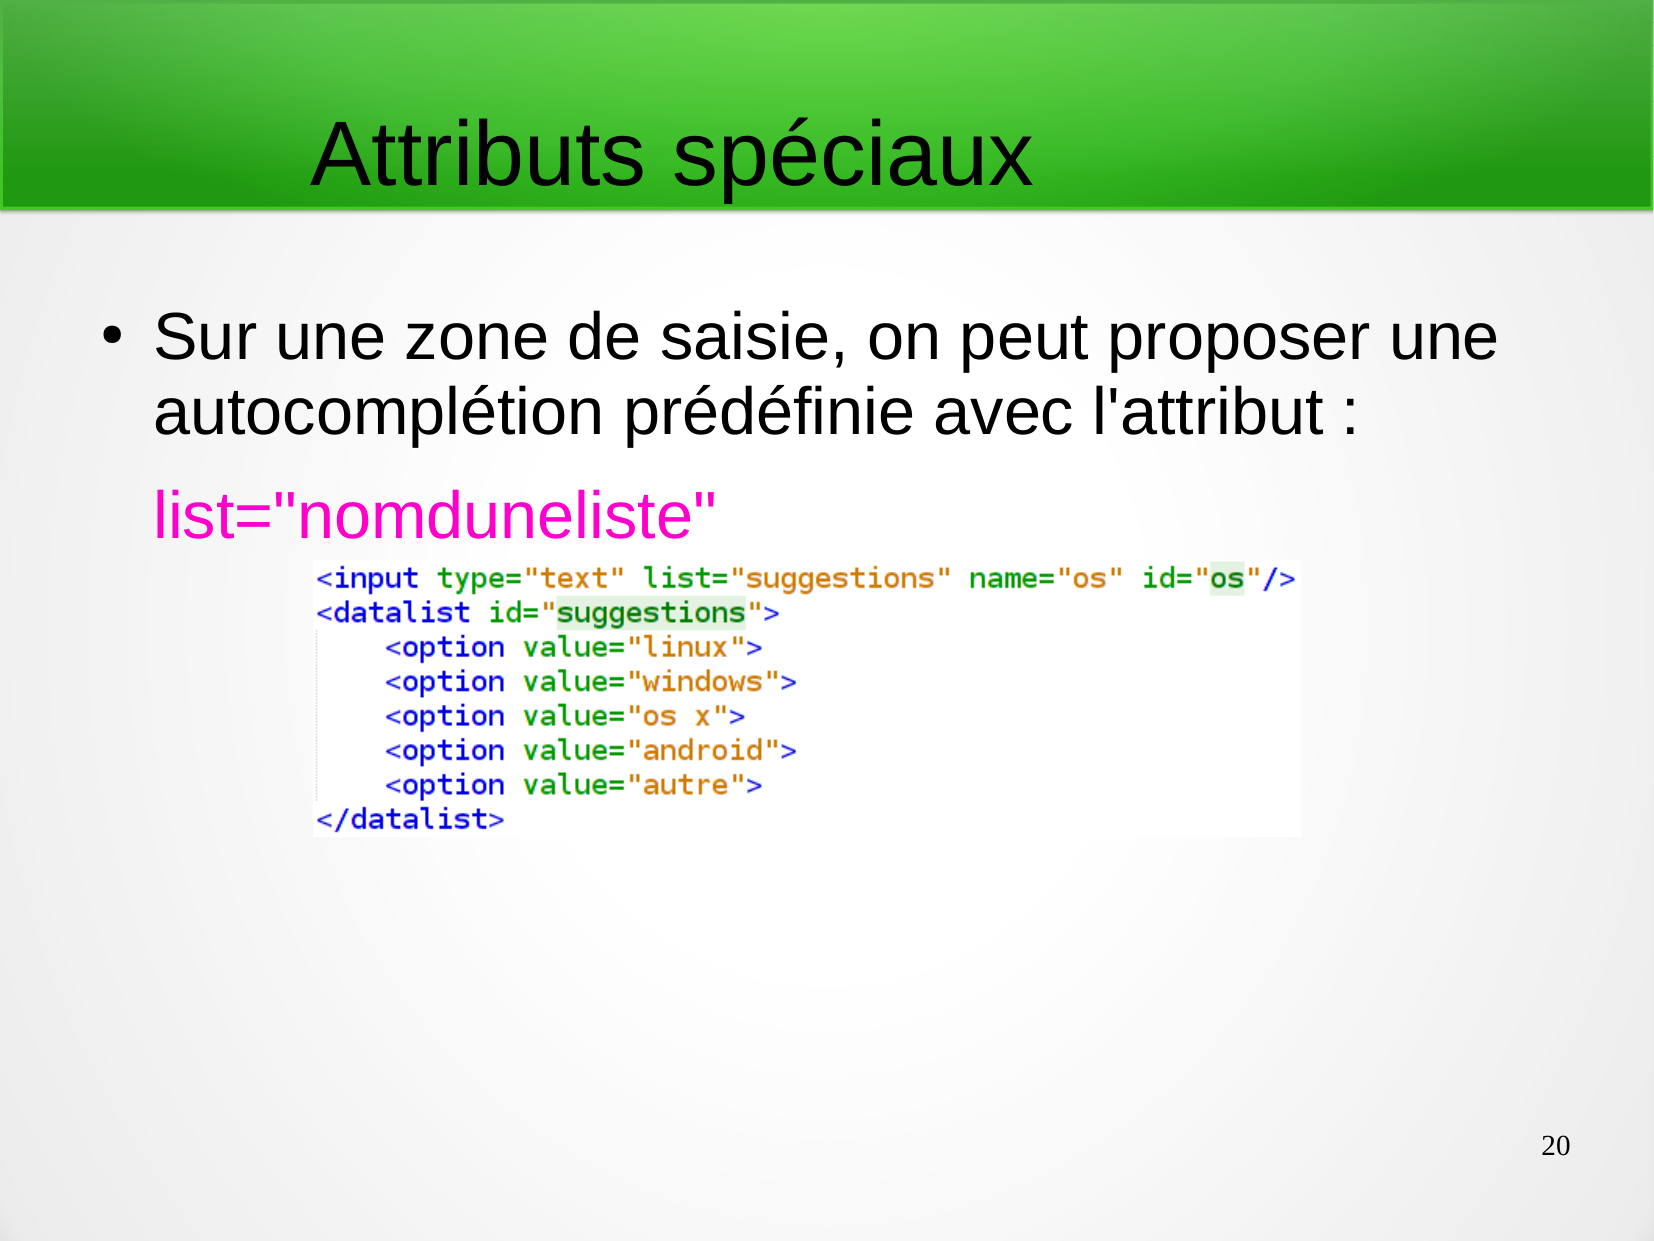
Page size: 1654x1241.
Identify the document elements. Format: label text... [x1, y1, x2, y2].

list Sur une zone de saisie, on peut proposer une autocomplétion prédéfinie avec l'attribut : list="nomduneliste" [82, 299, 1571, 1019]
title Attributs spéciaux [82, 94, 1264, 213]
picture [313, 560, 1301, 837]
